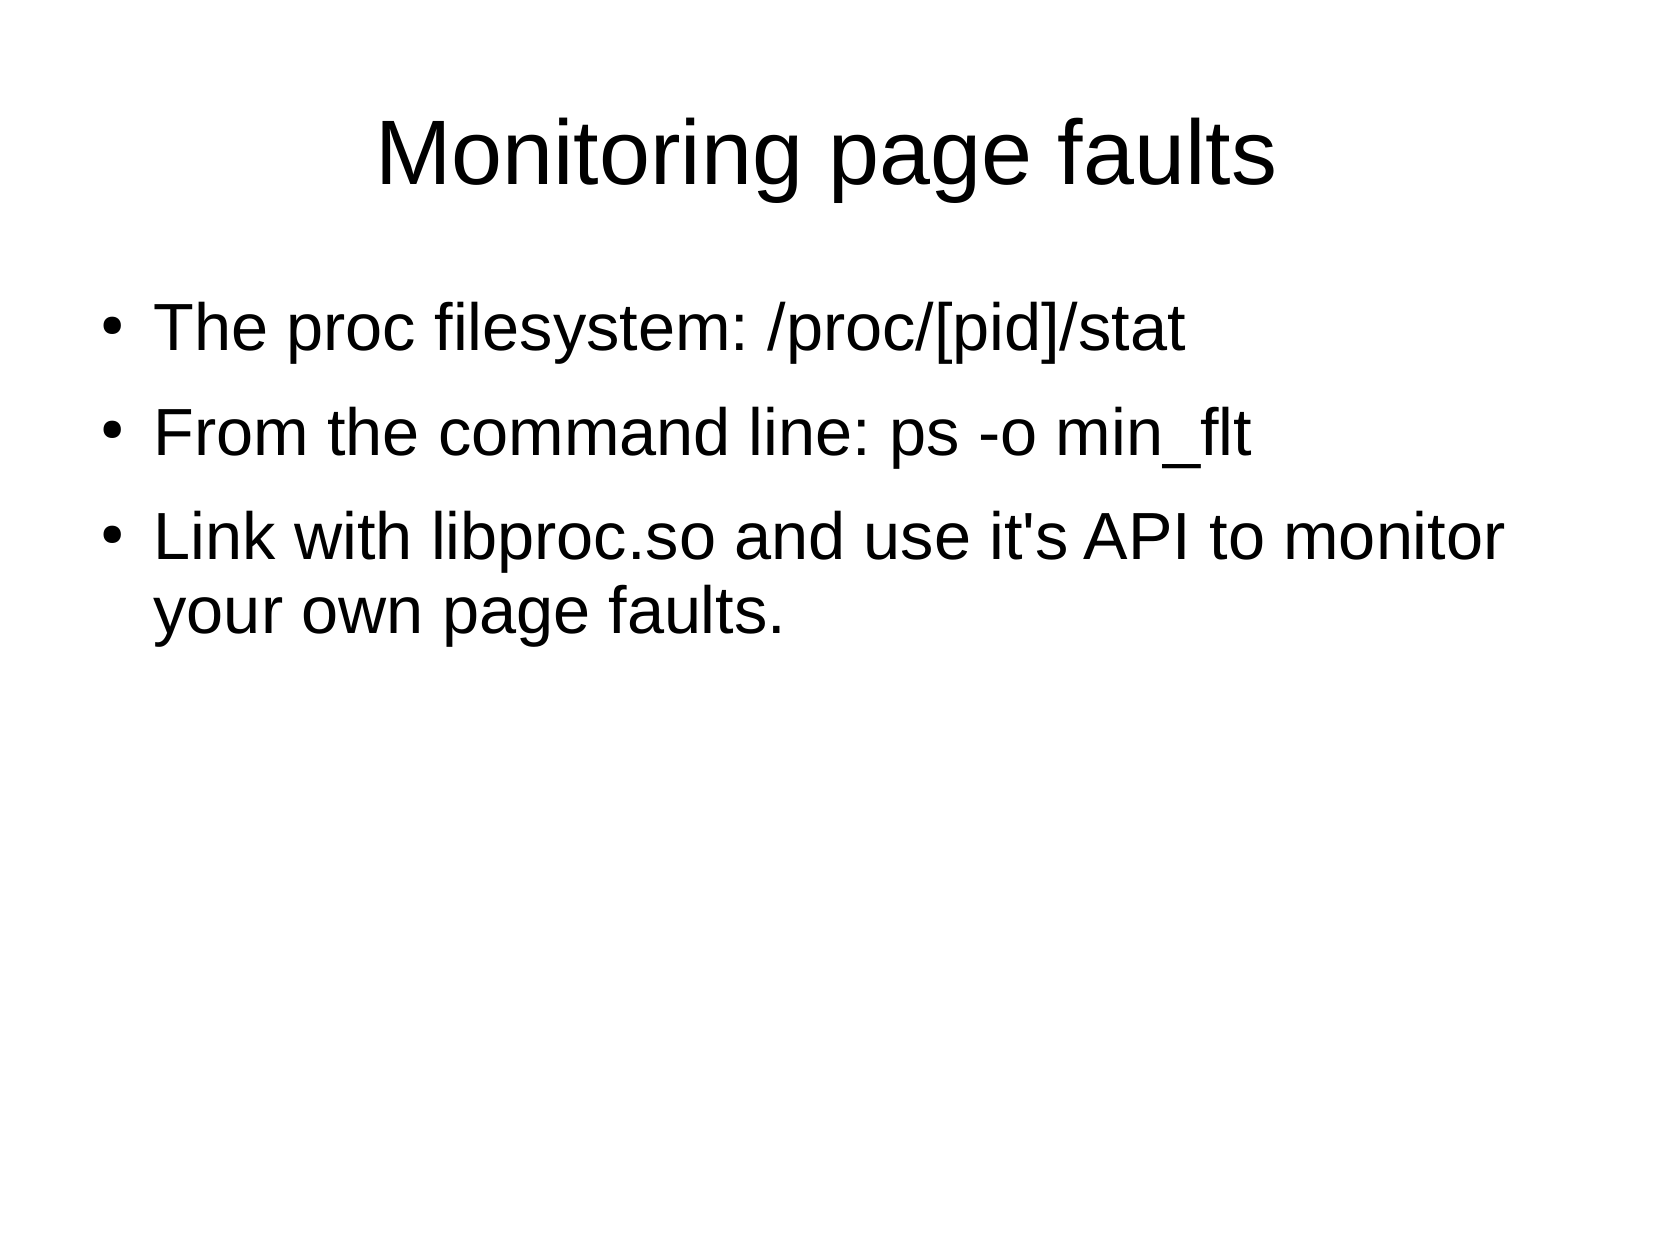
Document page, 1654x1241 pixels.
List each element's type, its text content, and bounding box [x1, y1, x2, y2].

list The proc filesystem: /proc/[pid]/stat From the command line: ps -o min_flt Link with libproc.so and use it's API to monitor your own page faults. [82, 290, 1538, 1010]
title Monitoring page faults [82, 49, 1571, 257]
